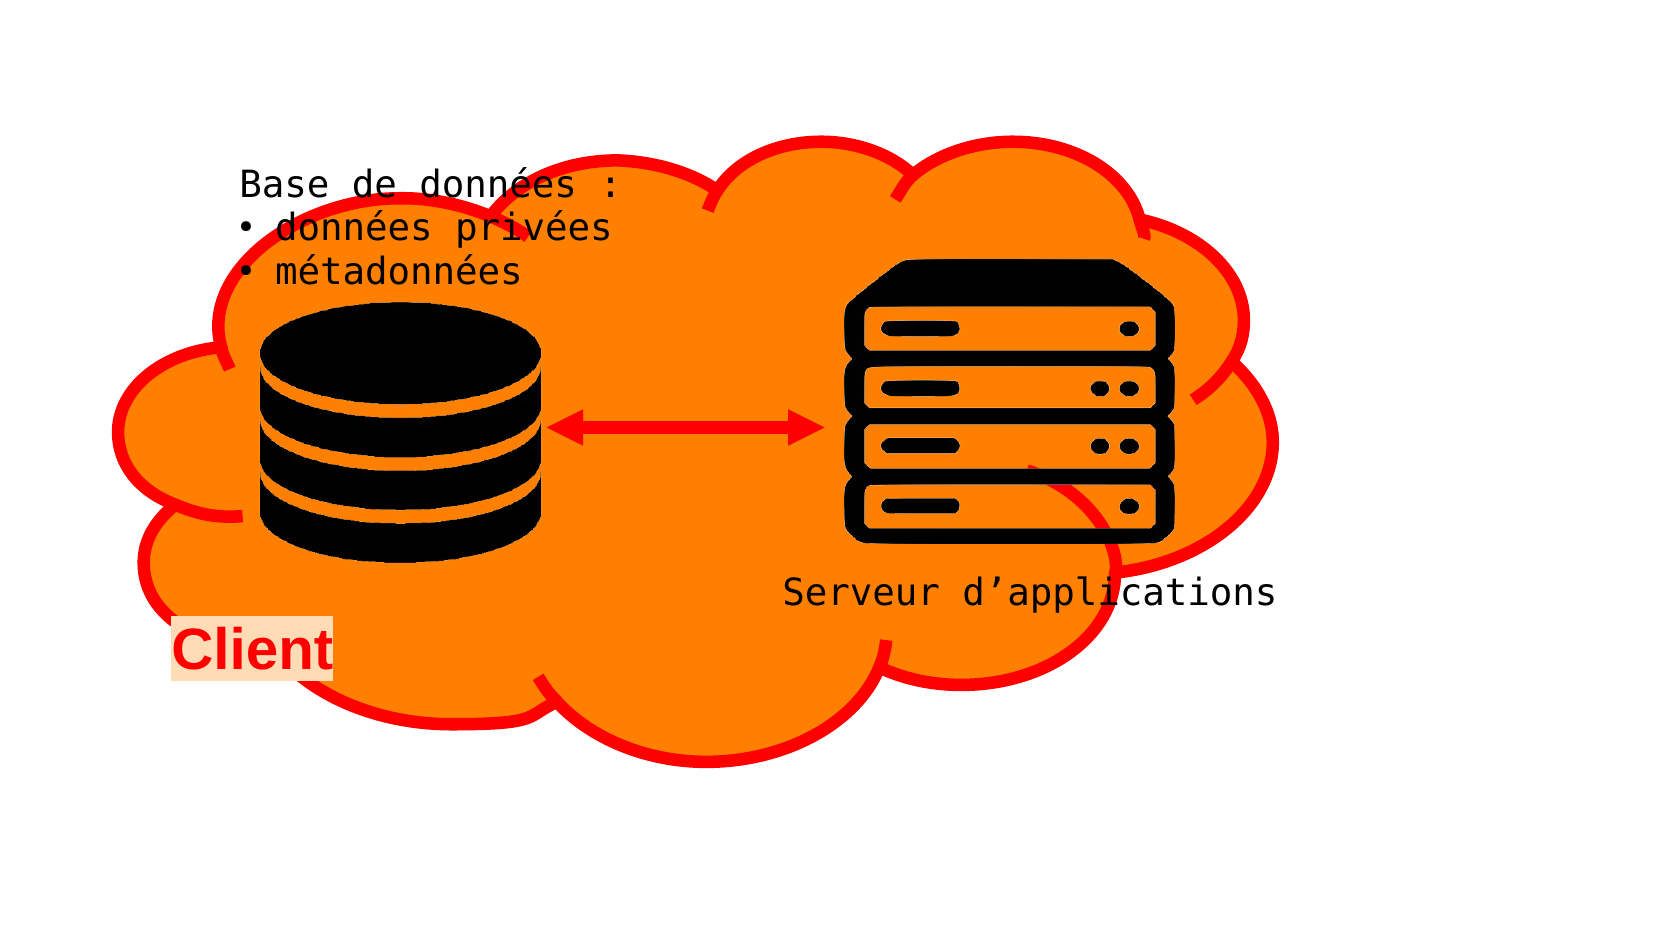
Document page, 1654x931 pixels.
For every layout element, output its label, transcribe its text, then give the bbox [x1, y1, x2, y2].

text_box [759, 141, 883, 155]
text_box Serveur d’applications [613, 563, 1447, 842]
picture [844, 259, 1175, 544]
text_box [118, 141, 1273, 742]
picture [231, 300, 569, 575]
text_box Base de données : données privées métadonnées [224, 155, 920, 464]
text_box Client [78, 608, 427, 718]
